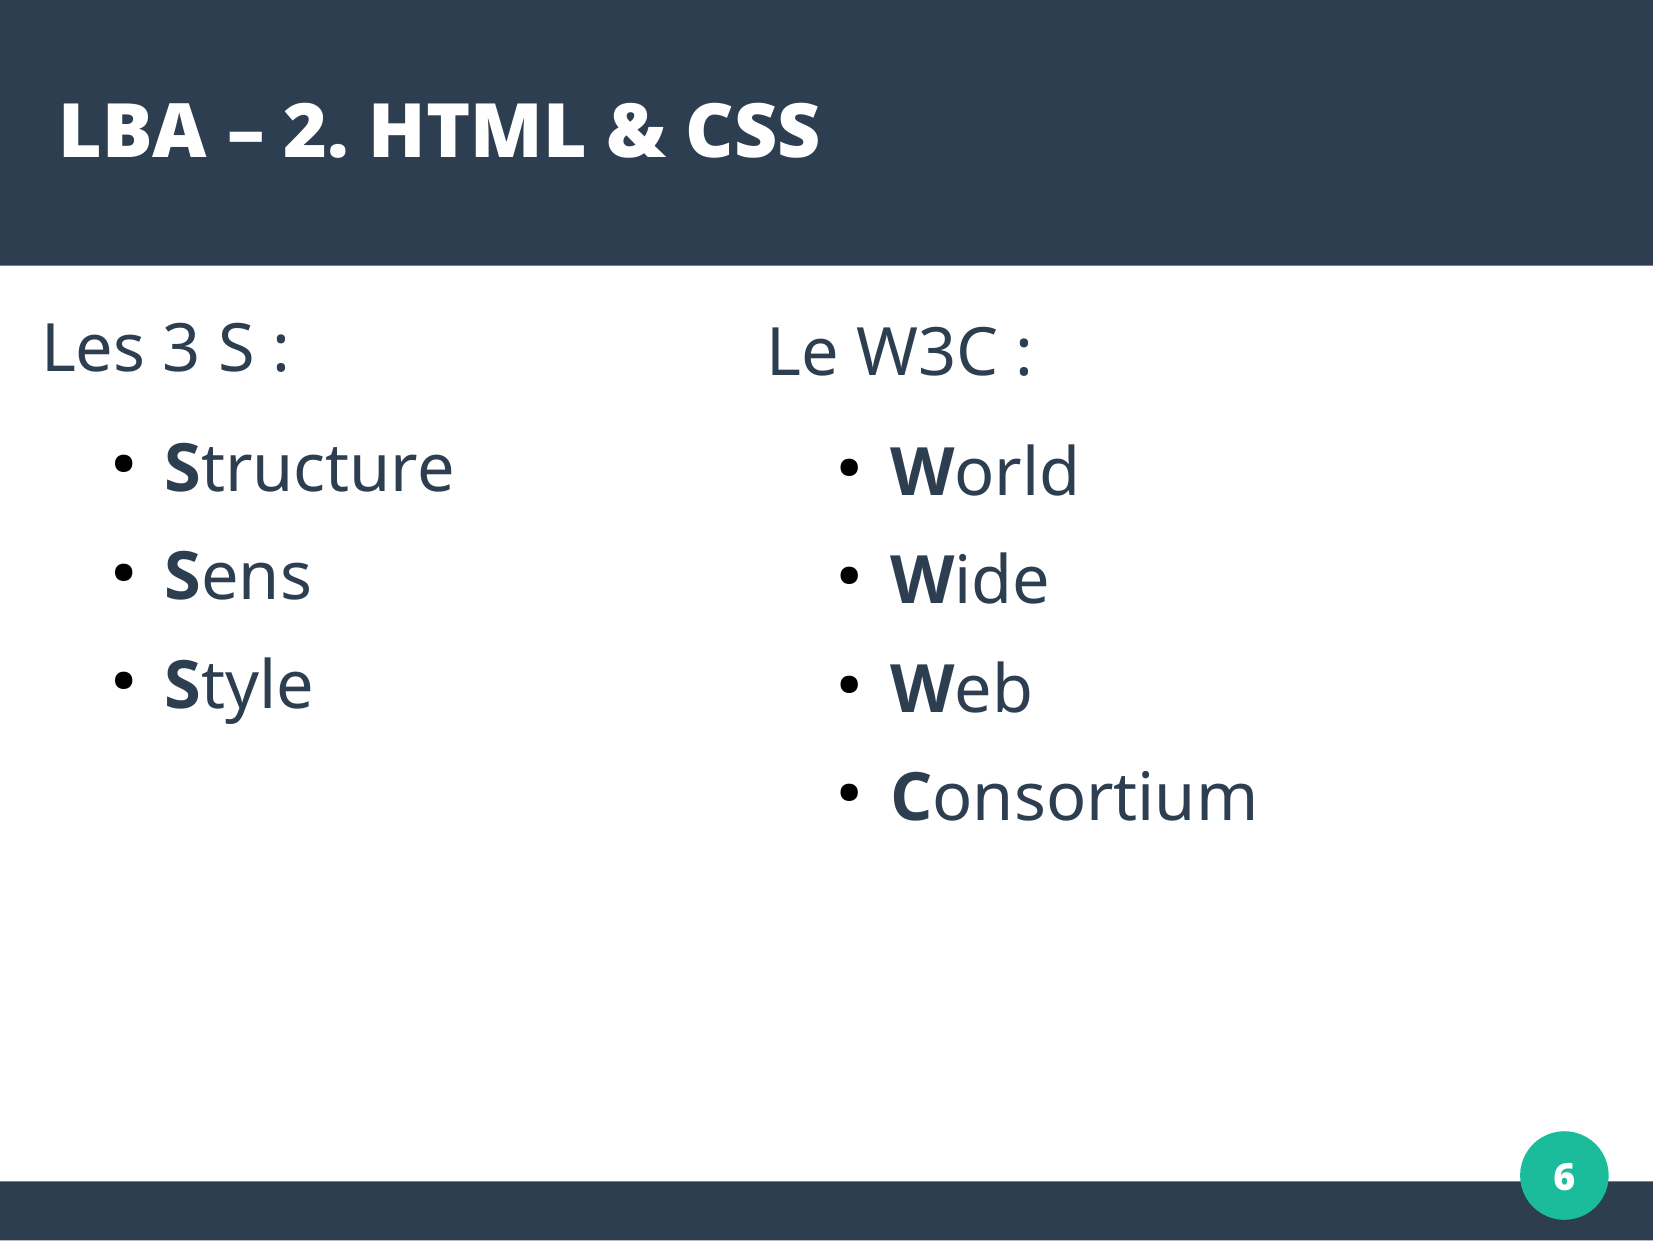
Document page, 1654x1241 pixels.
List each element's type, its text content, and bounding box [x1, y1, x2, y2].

title LBA – 2. HTML & CSS [58, 49, 1594, 207]
list Les 3 S : Structure Sens Style [41, 300, 661, 1128]
list Le W3C : World Wide Web Consortium [766, 303, 1386, 1131]
